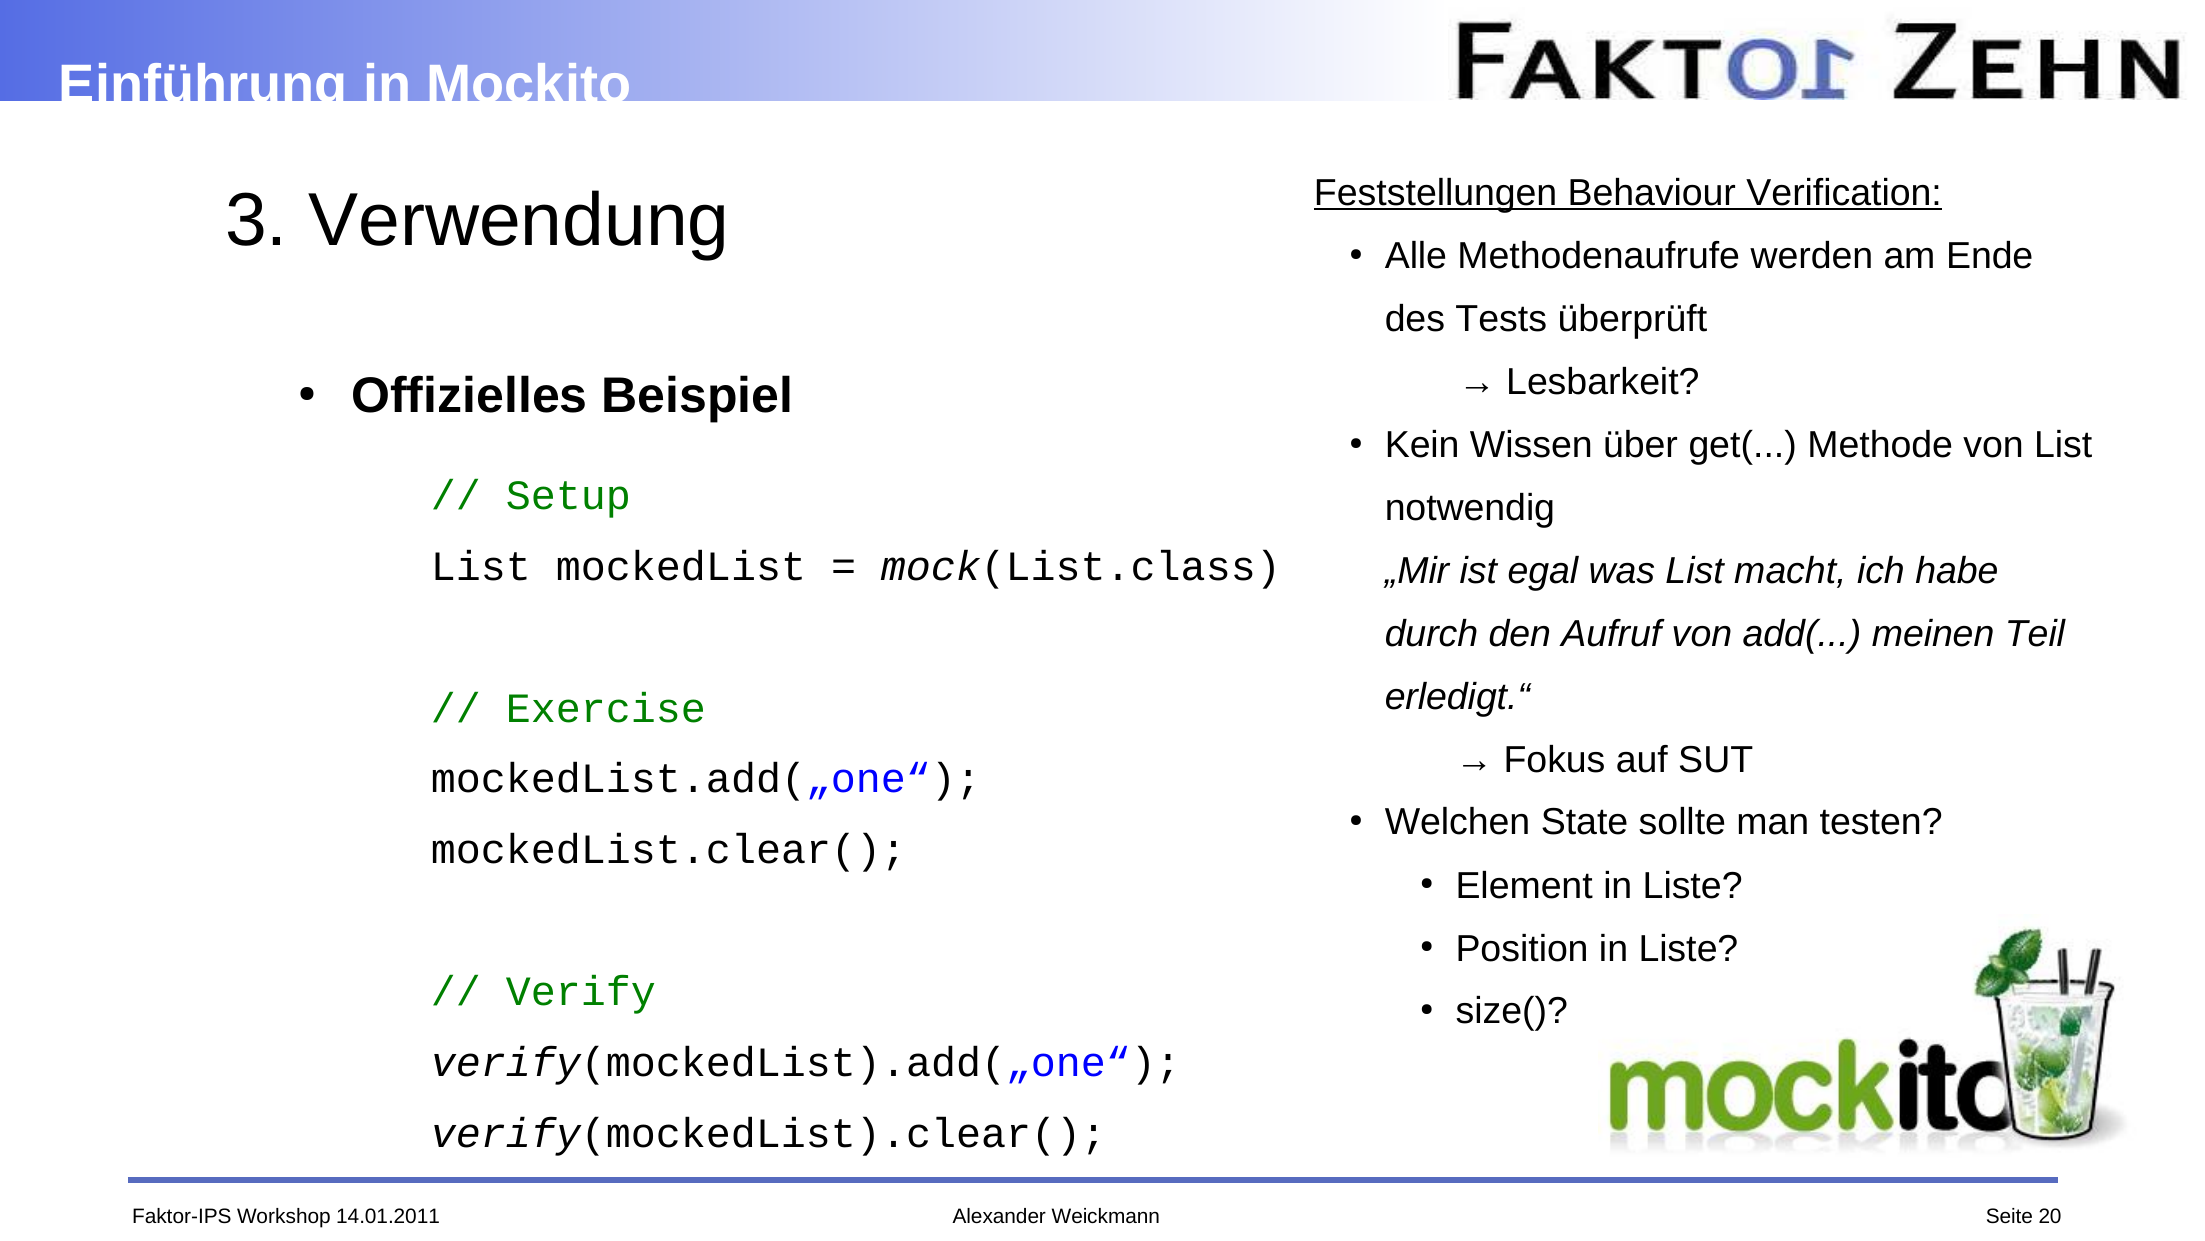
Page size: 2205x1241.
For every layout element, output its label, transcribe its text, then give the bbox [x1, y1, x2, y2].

title 3. Verwendung [225, 142, 1981, 296]
picture [1448, 7, 2191, 100]
text_box Feststellungen Behaviour Verification: Alle Methodenaufrufe werden am Ende des Tests überprüft → Lesbarkeit? Kein Wissen über get(...) Methode von List notwendig „Mir ist egal was List macht, ich habe durch den Aufruf von add(...) meinen Teil erledigt.“ → Fokus auf SUT Welchen State sollte man testen? Element in Liste? Position in Liste? size()? [1313, 150, 2094, 1012]
list Offizielles Beispiel // Setup List mockedList = mock(List.class) // Exercise mockedList.add(„one“); mockedList.clear(); // Verify verify(mockedList).add(„one“); verify(mockedList).clear(); [280, 339, 2036, 1108]
picture [1598, 914, 2141, 1167]
